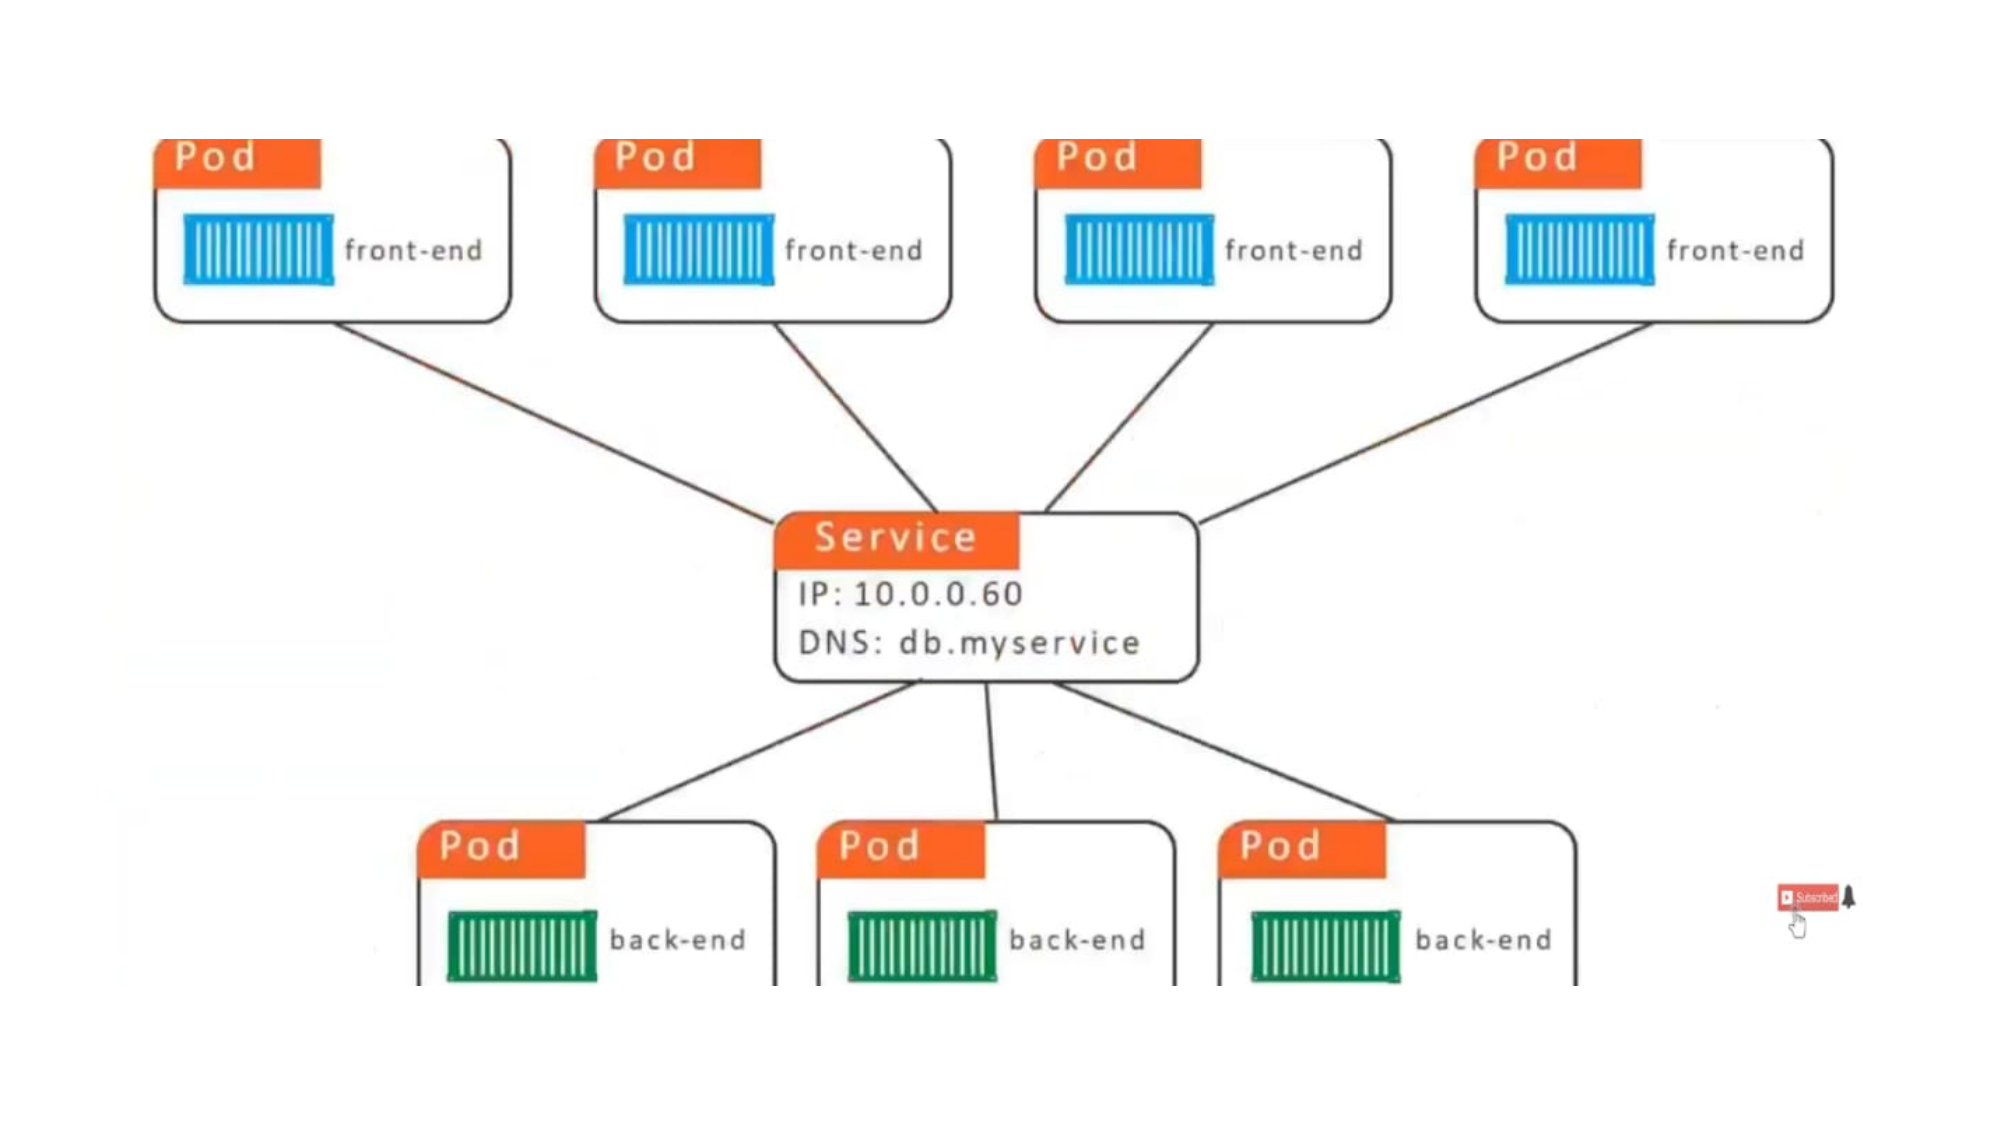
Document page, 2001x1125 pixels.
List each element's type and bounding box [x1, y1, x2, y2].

picture [105, 139, 1895, 986]
